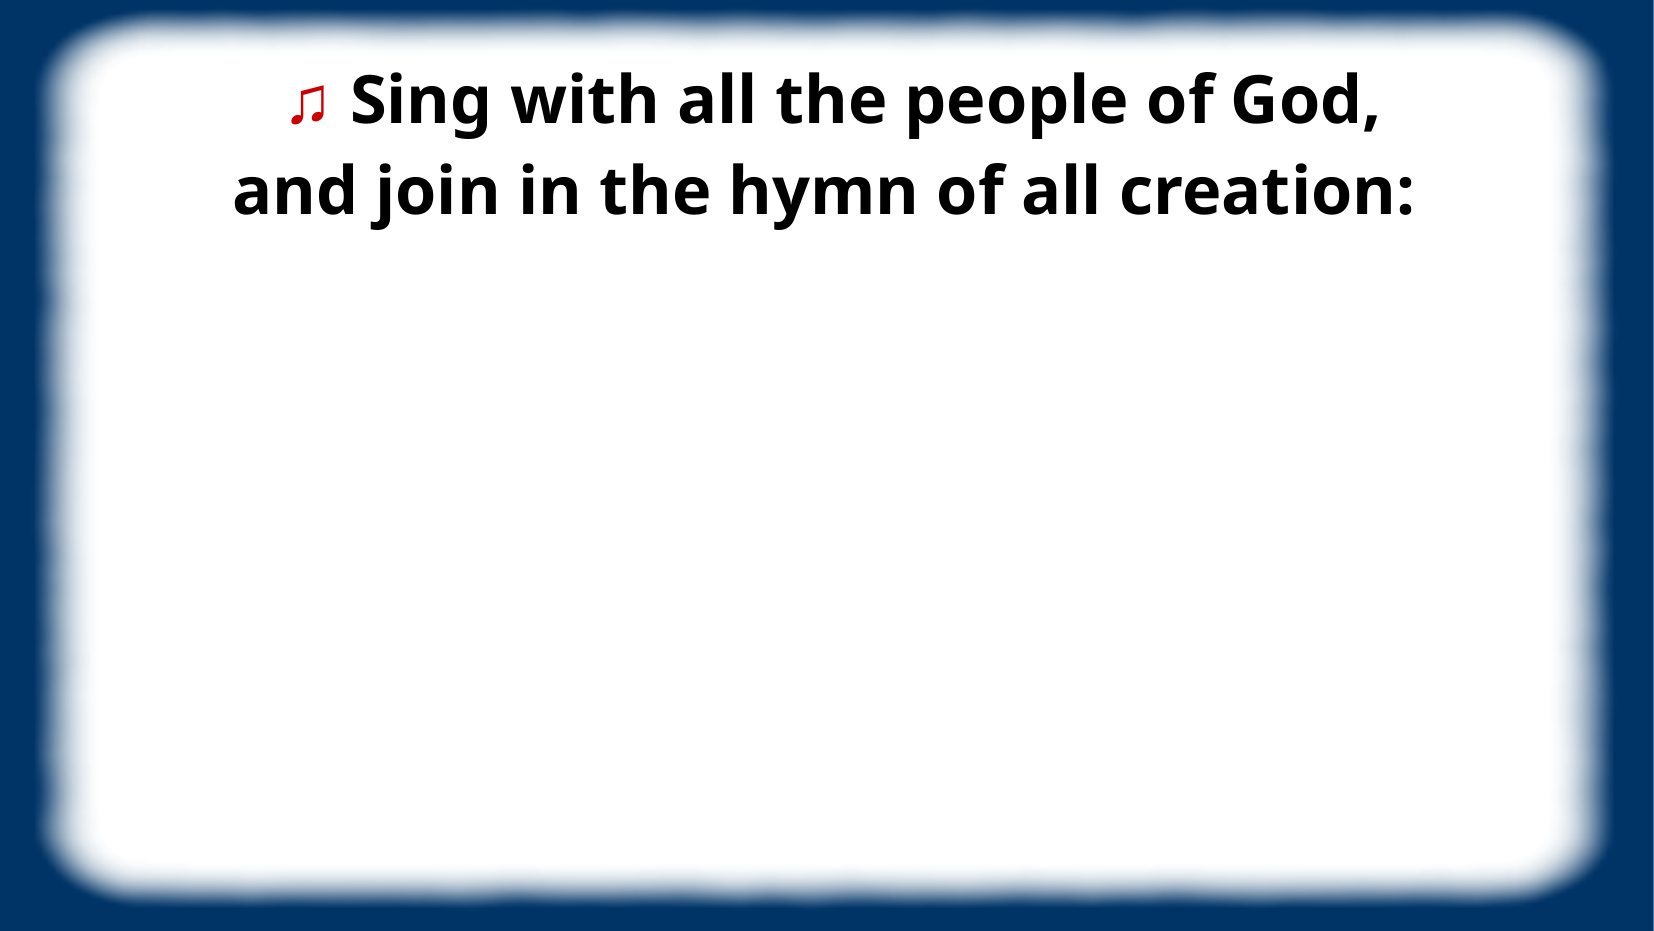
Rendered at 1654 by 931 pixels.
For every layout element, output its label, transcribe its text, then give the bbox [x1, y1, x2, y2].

picture [0, 0, 1654, 931]
text_box ♫ Sing with all the people of God, and join in the hymn of all creation: [120, 45, 1546, 286]
